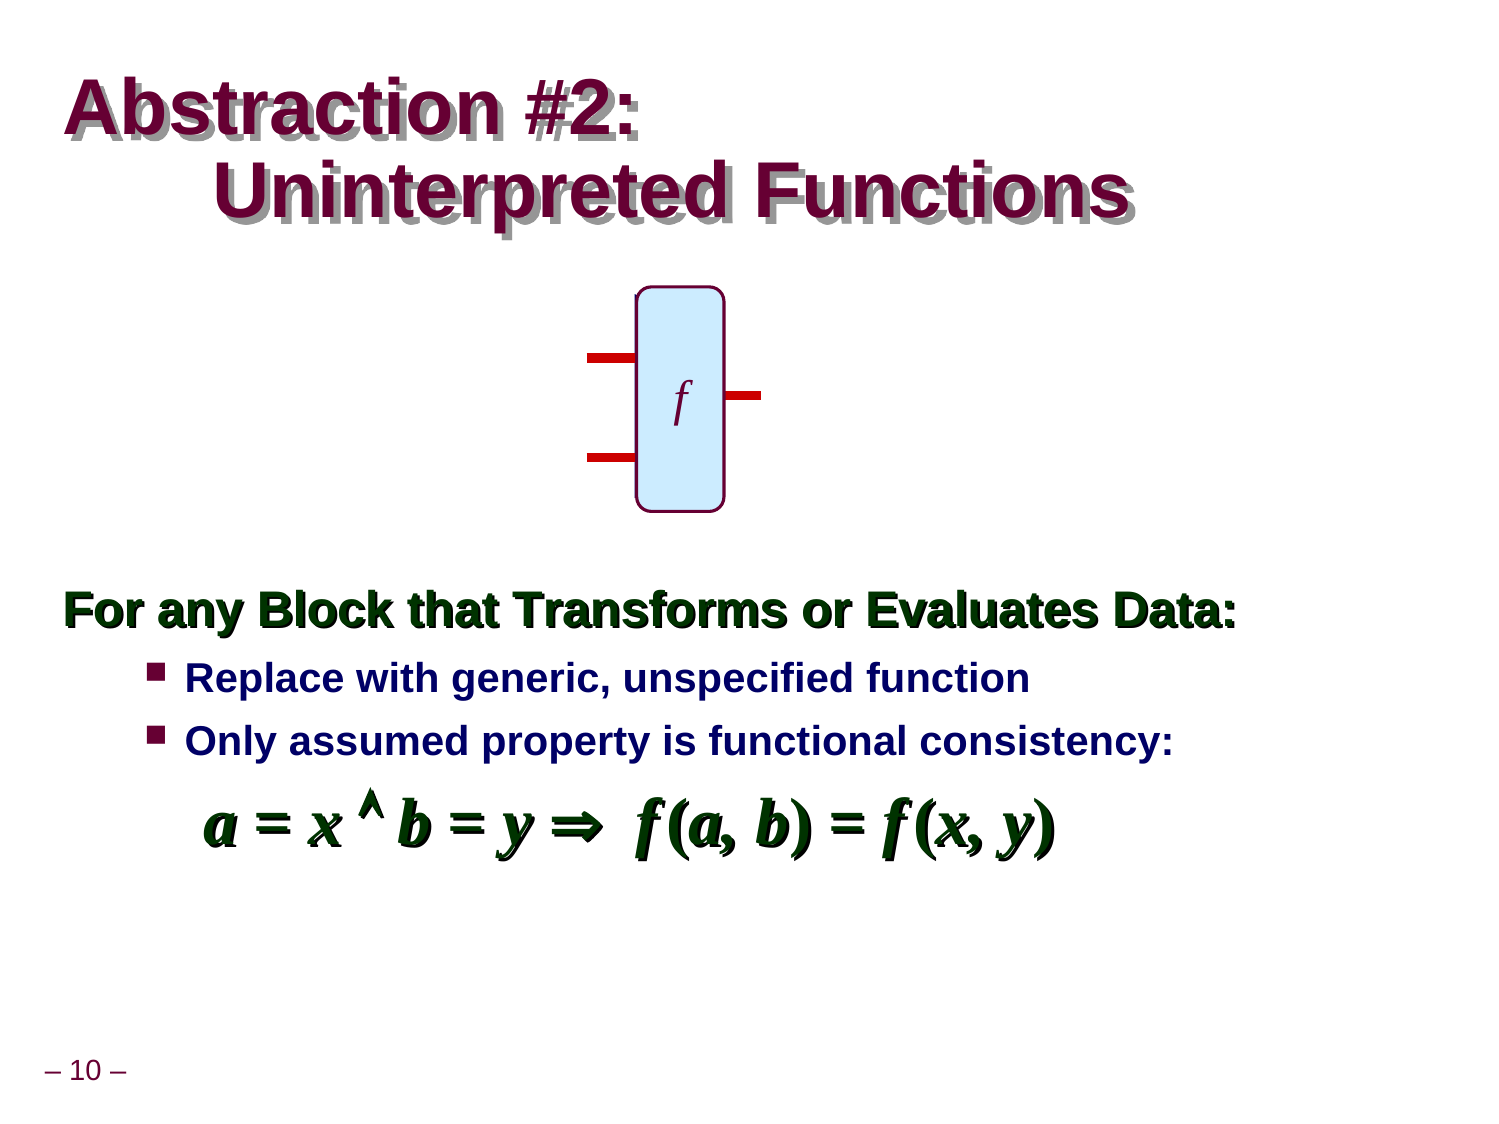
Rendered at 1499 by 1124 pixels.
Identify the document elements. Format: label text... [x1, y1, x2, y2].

text_box f [636, 286, 724, 512]
list For any Block that Transforms or Evaluates Data: Replace with generic, unspecified function Only assumed property is functional consistency: a = x  b = y  f (a, b) = f (x, y) [47, 573, 1409, 1056]
title Abstraction #2: Uninterpreted Functions [62, 68, 1491, 234]
